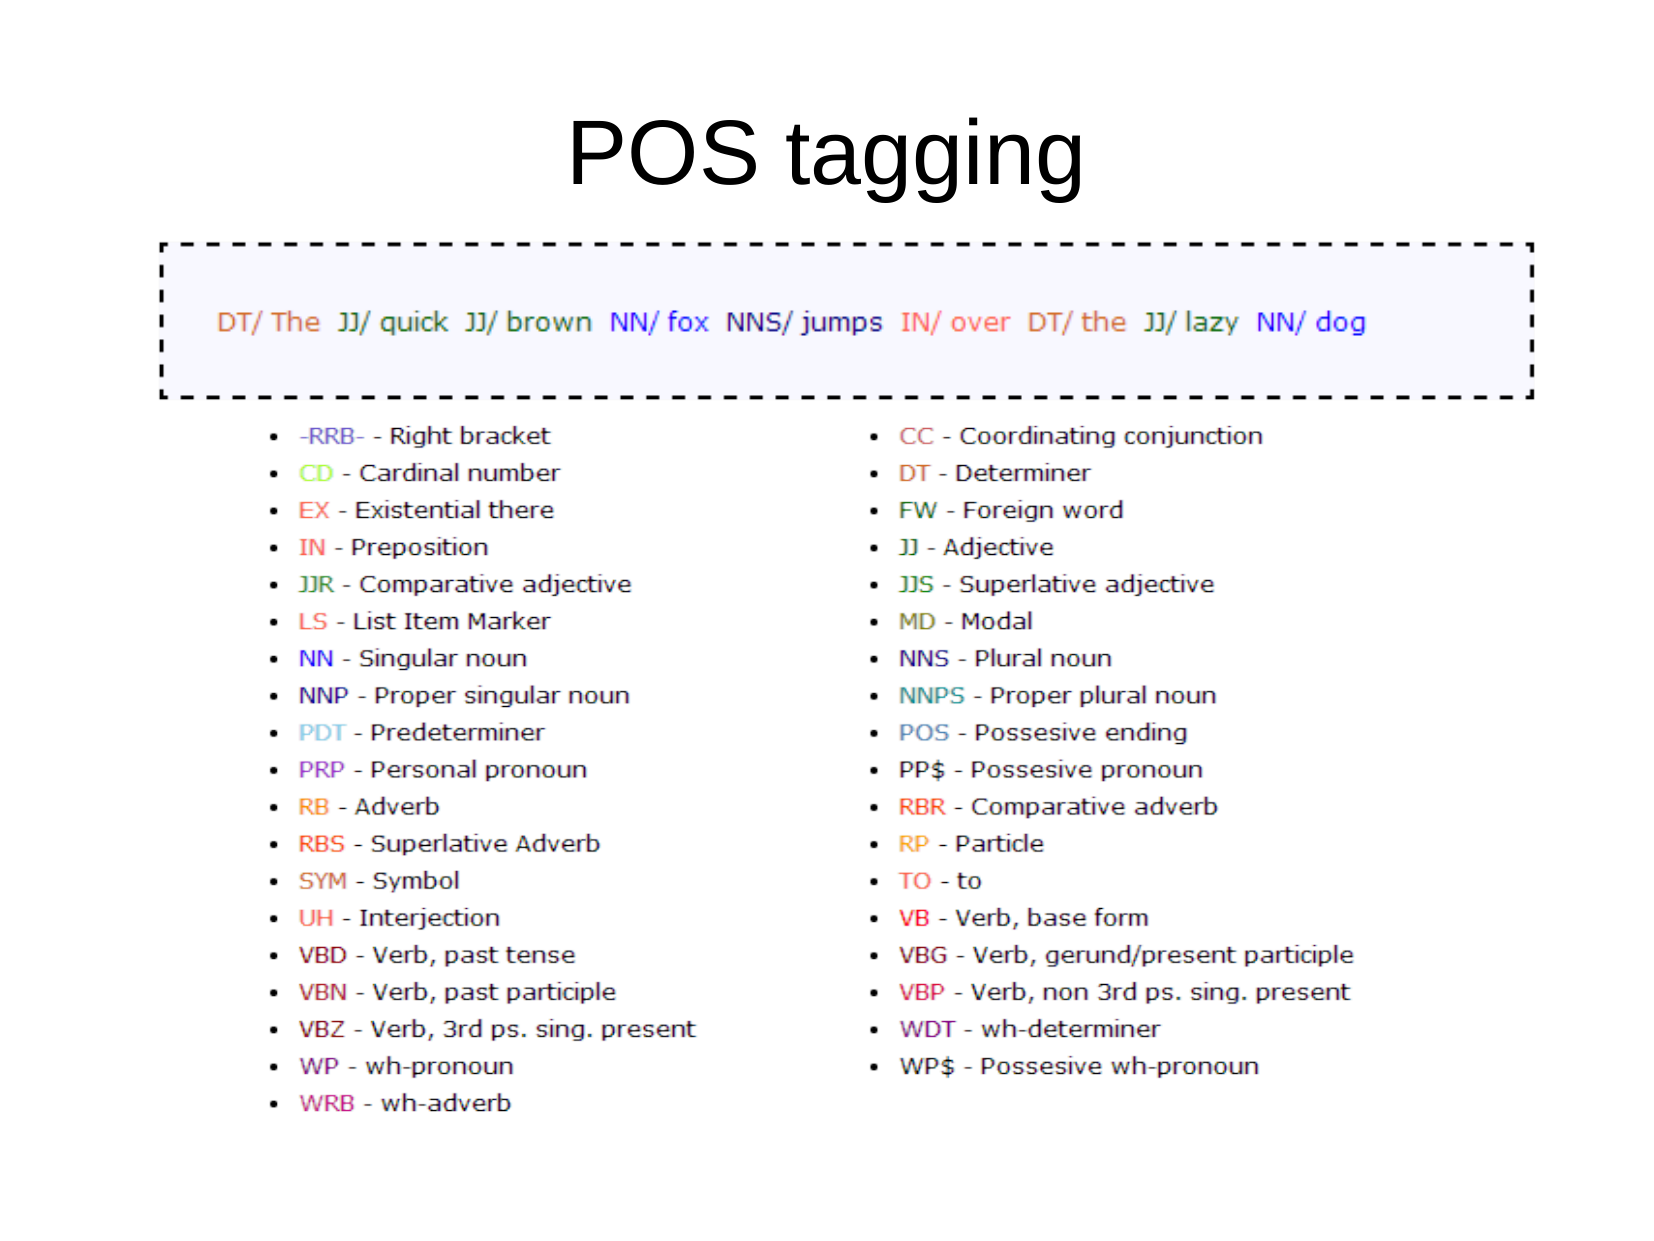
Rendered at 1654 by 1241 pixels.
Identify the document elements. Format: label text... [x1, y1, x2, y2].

title POS tagging [82, 49, 1571, 257]
picture [149, 226, 1563, 1123]
